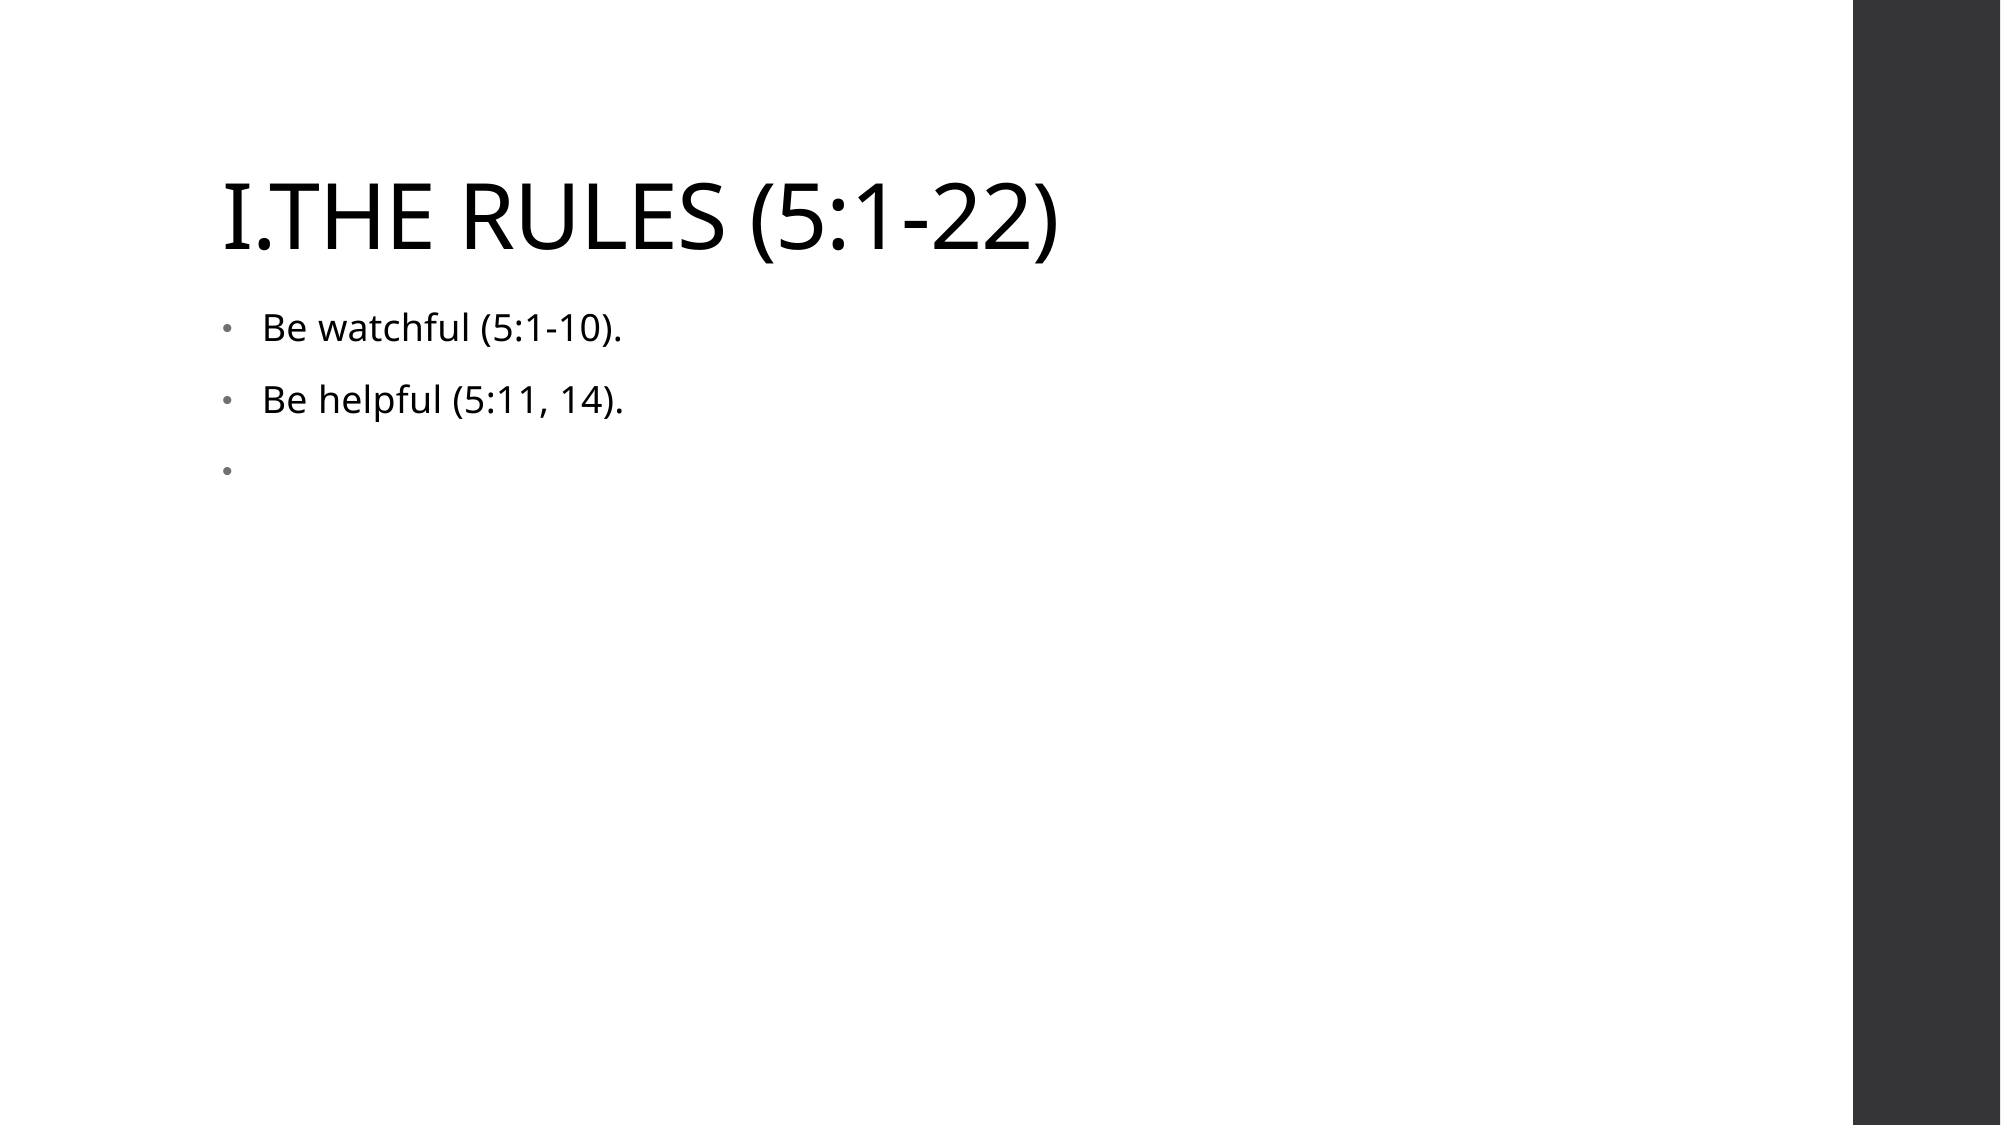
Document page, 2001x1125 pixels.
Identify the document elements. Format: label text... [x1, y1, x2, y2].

list Be watchful (5:1-10). Be helpful (5:11, 14). [206, 299, 1617, 1014]
title I.THE RULES (5:1-22) [206, 60, 1797, 278]
